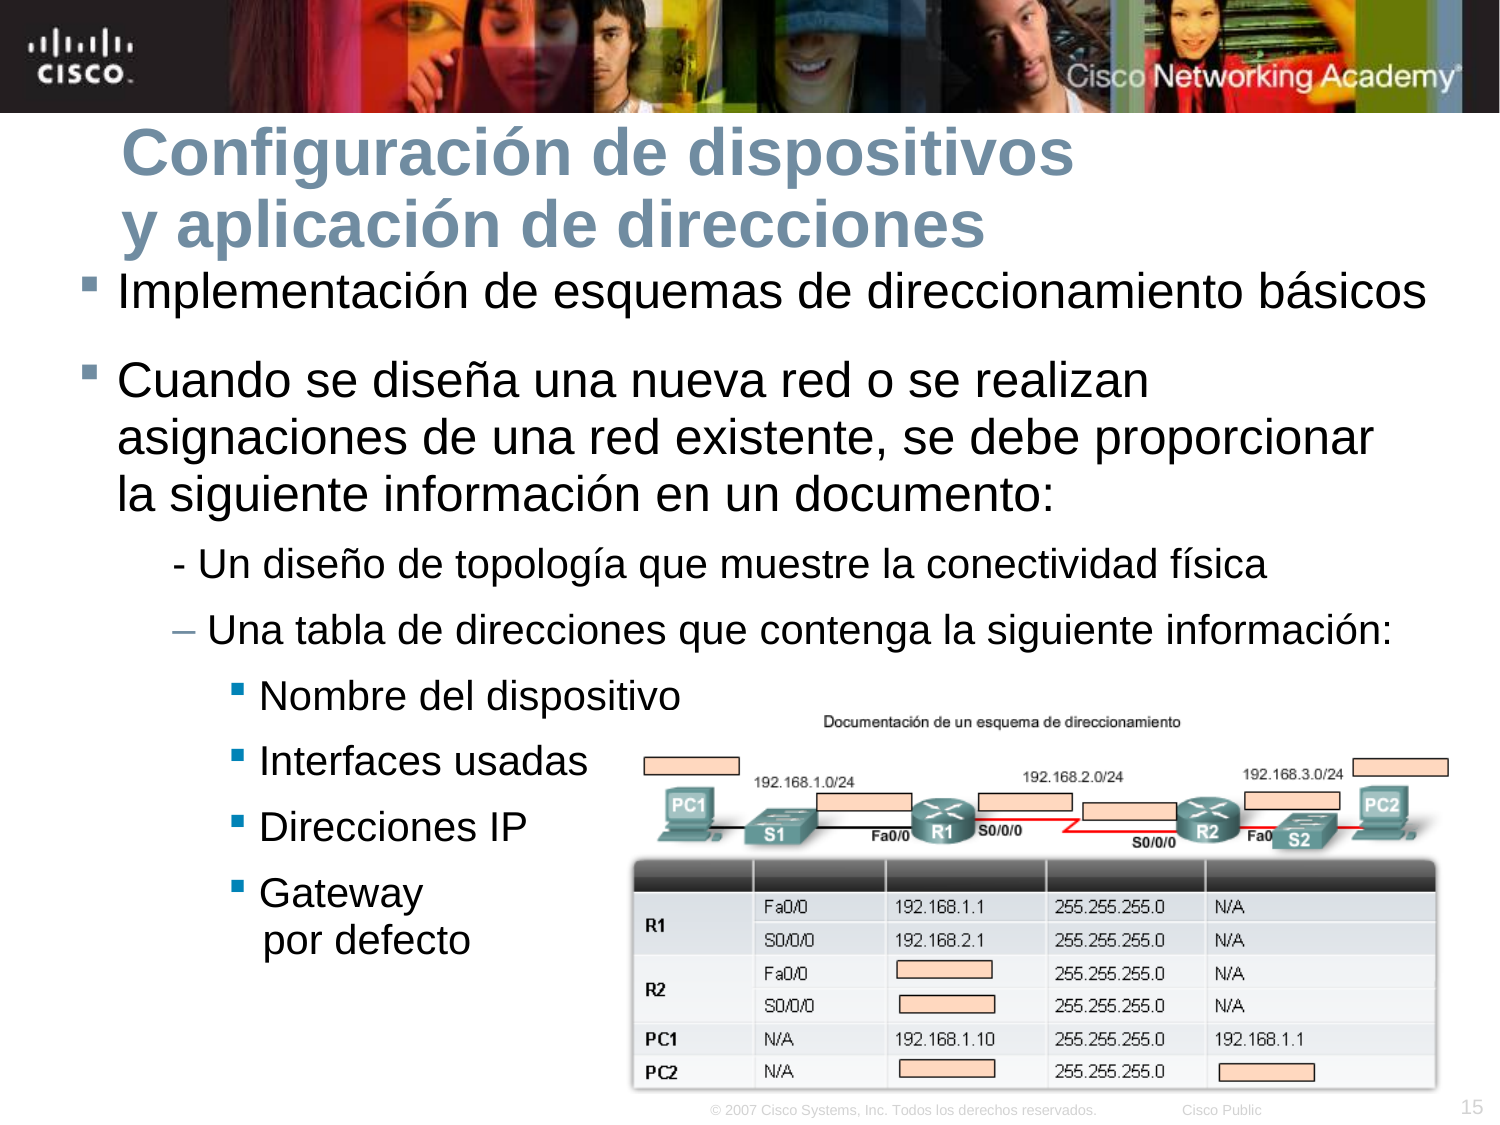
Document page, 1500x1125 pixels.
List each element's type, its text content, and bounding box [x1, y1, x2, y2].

picture [0, 0, 1500, 113]
title Configuración de dispositivos y aplicación de direcciones [107, 111, 1444, 256]
list Implementación de esquemas de direccionamiento básicos Cuando se diseña una nueva red o se realizan asignaciones de una red existente, se debe proporcionar la siguiente información en un documento: - Un diseño de topología que muestre la conectividad física Una tabla de direcciones que contenga la siguiente información: Nombre del dispositivo Interfaces usadas Direcciones IP Gateway por defecto [64, 256, 1451, 1090]
picture [613, 710, 1453, 1094]
